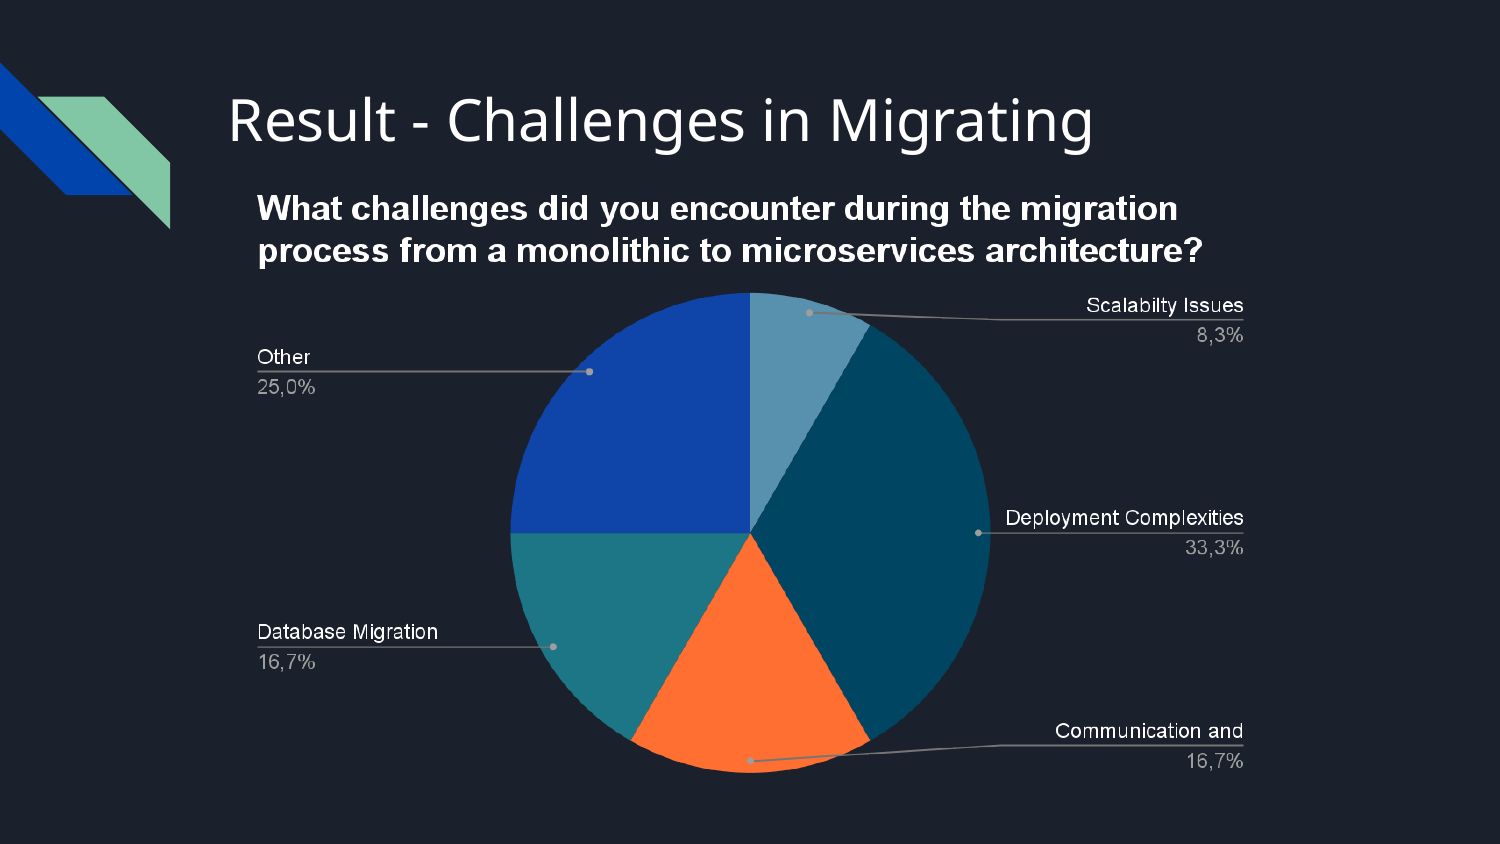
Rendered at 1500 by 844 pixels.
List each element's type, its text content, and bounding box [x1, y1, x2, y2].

title Result - Challenges in Migrating [212, 64, 1368, 215]
picture [224, 154, 1276, 805]
